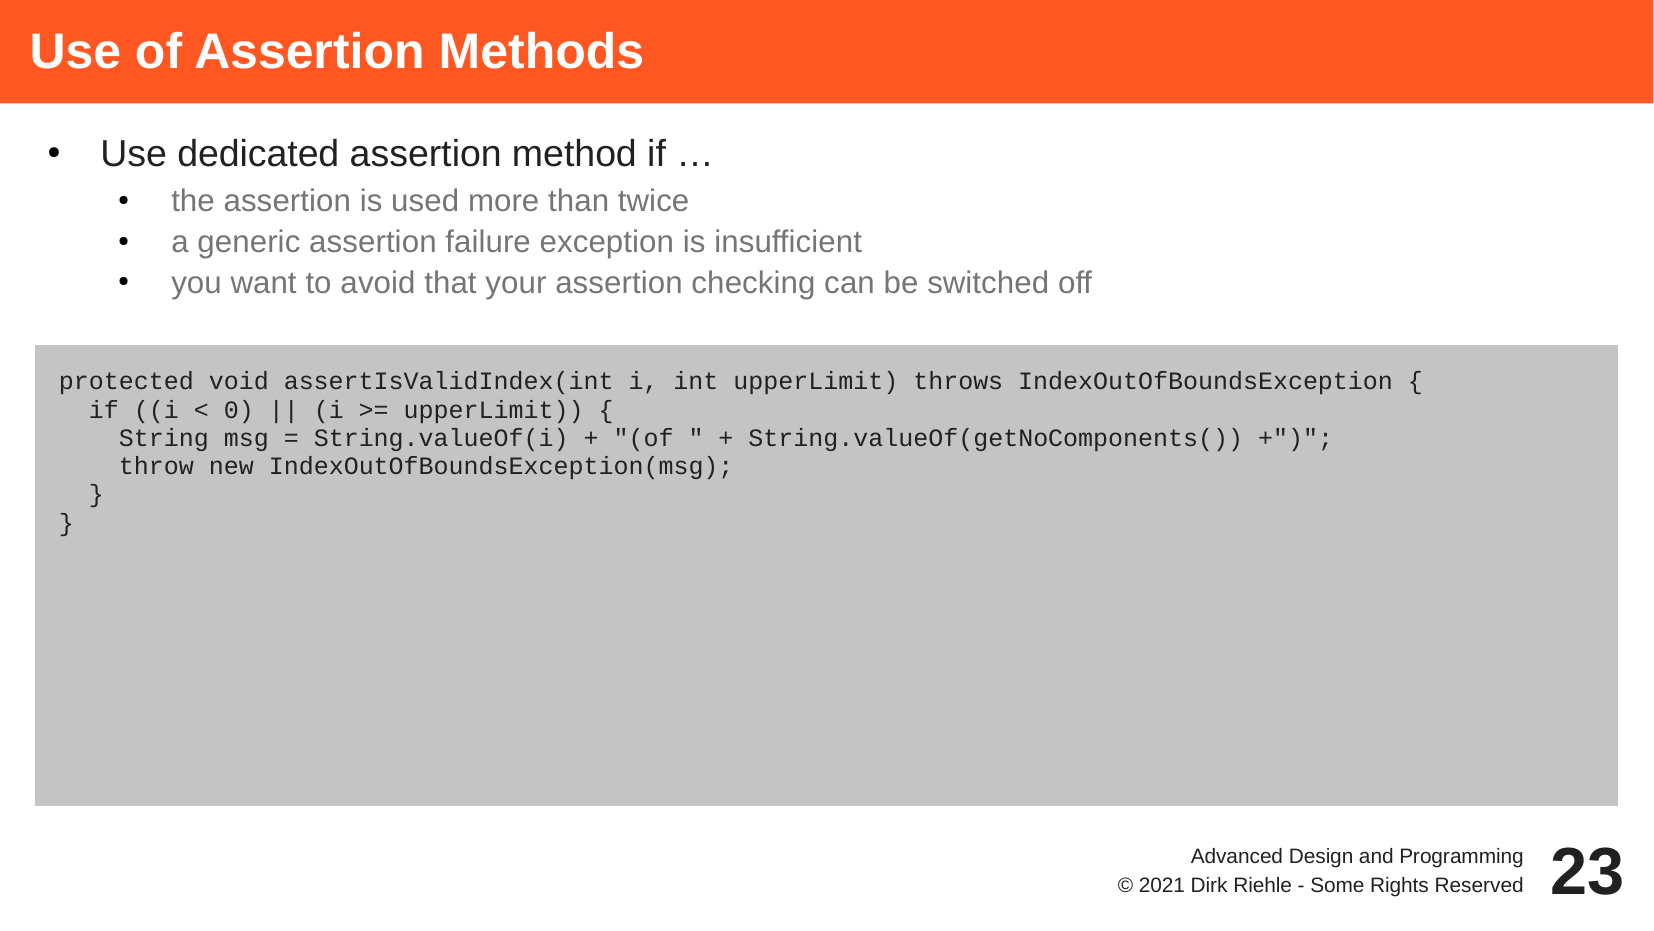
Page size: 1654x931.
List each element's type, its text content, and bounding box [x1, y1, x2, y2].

title Use of Assertion Methods [0, 0, 1654, 104]
list protected void assertIsValidIndex(int i, int upperLimit) throws IndexOutOfBoundsException { if ((i < 0) || (i >= upperLimit)) { String msg = String.valueOf(i) + "(of " + String.valueOf(getNoComponents()) +")"; throw new IndexOutOfBoundsException(msg); } } [29, 339, 1625, 813]
list Use dedicated assertion method if … the assertion is used more than twice a generic assertion failure exception is insufficient you want to avoid that your assertion checking can be switched off [29, 132, 1625, 334]
